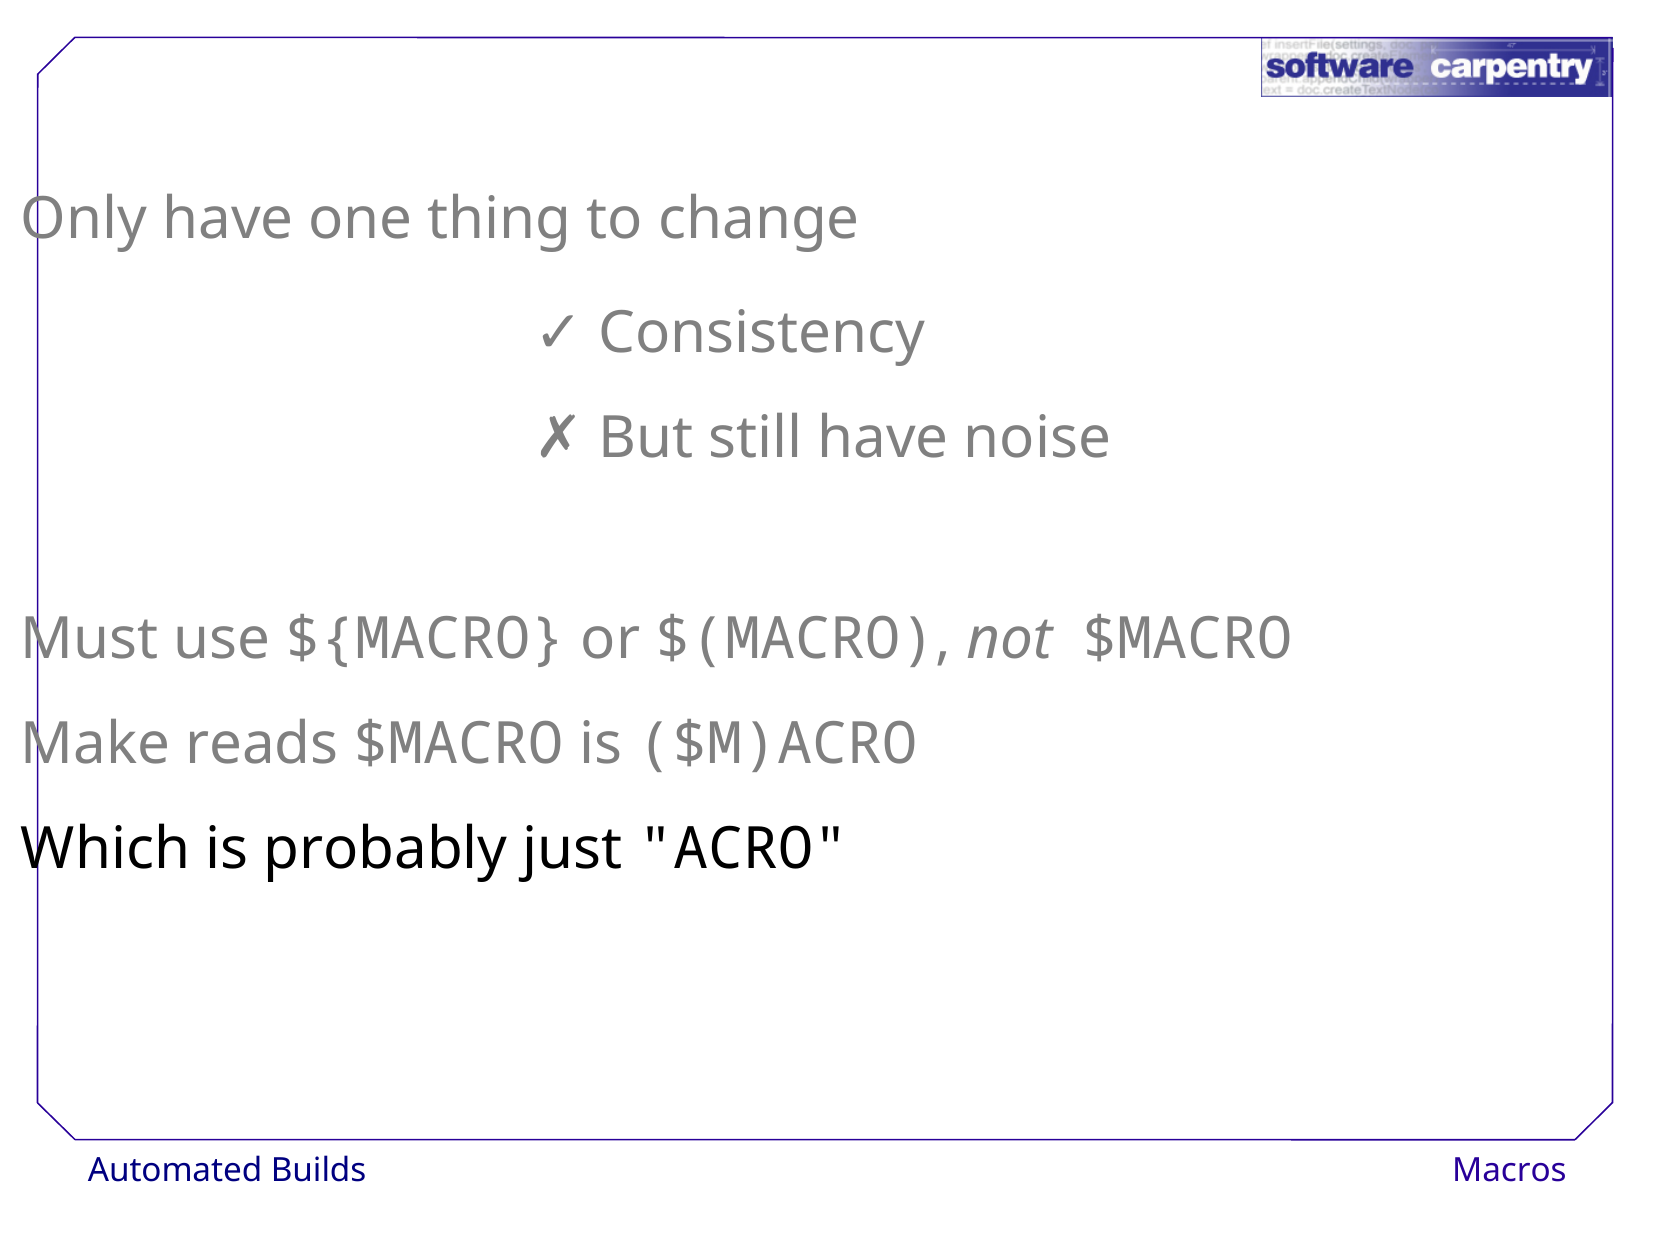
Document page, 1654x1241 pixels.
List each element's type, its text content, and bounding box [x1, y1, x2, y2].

text_box ✓ Consistency ✗ But still have noise [519, 251, 1277, 477]
picture [1261, 39, 1613, 97]
text_box Only have one thing to change Must use ${MACRO} or $(MACRO), not $MACRO Make reads $MACRO is ($M)ACRO Which is probably just "ACRO" [6, 138, 1458, 889]
